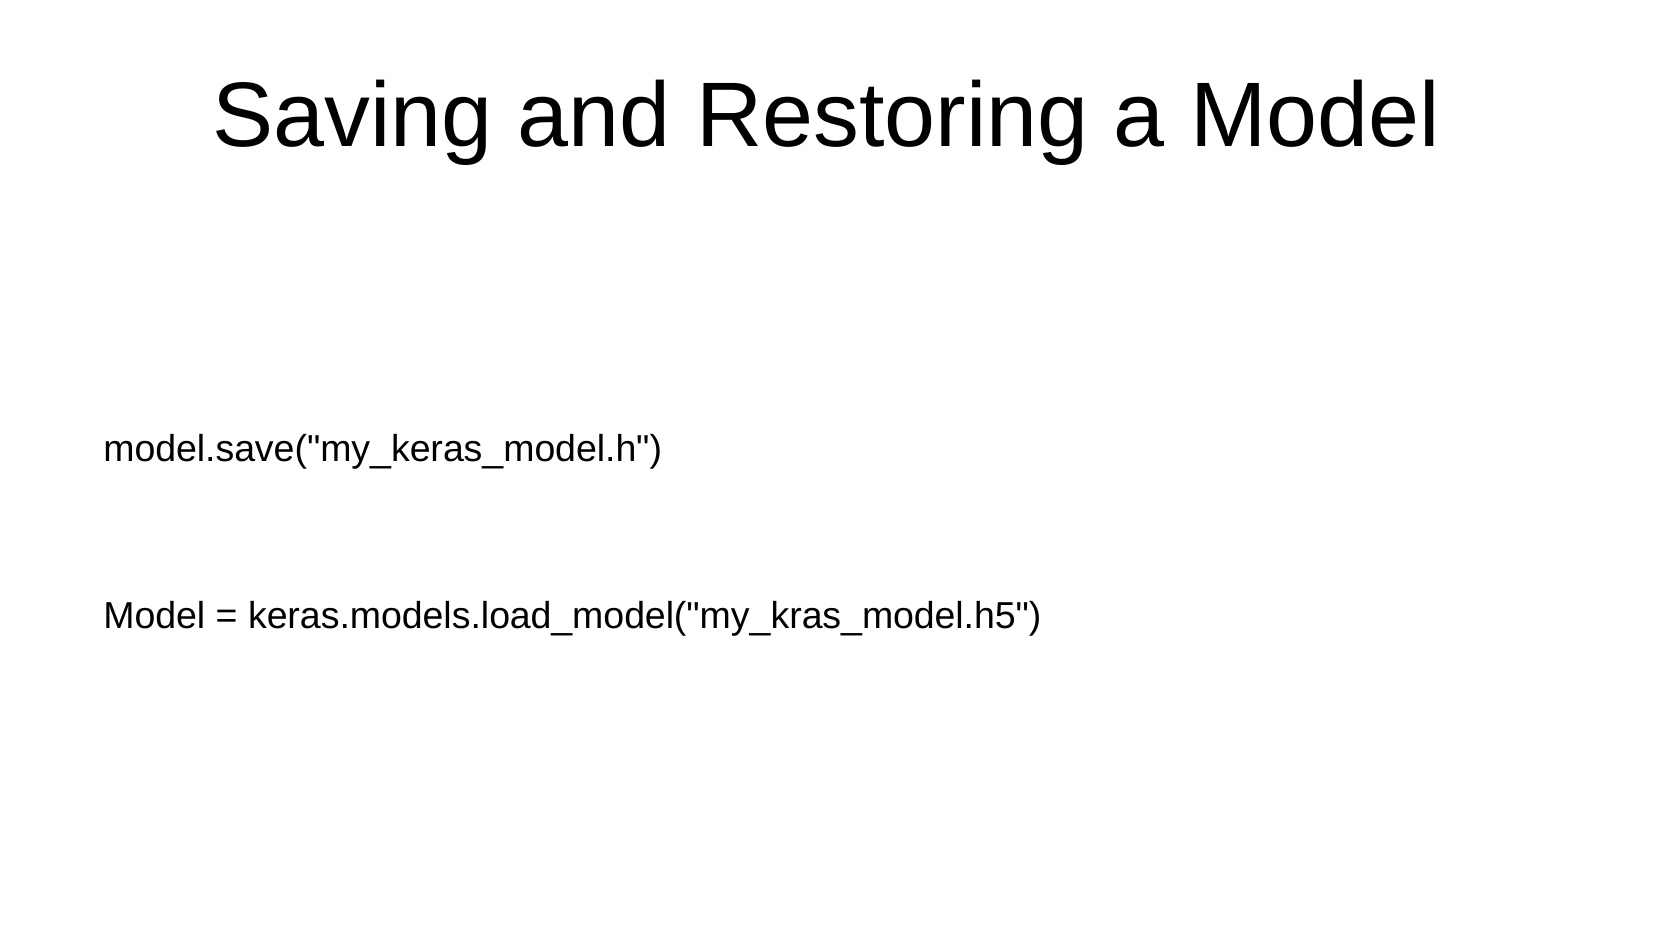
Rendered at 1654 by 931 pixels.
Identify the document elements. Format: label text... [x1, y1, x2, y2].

title Saving and Restoring a Model [82, 37, 1571, 193]
text_box model.save("my_keras_model.h") Model = keras.models.load_model("my_kras_model.h5") [88, 419, 1565, 739]
